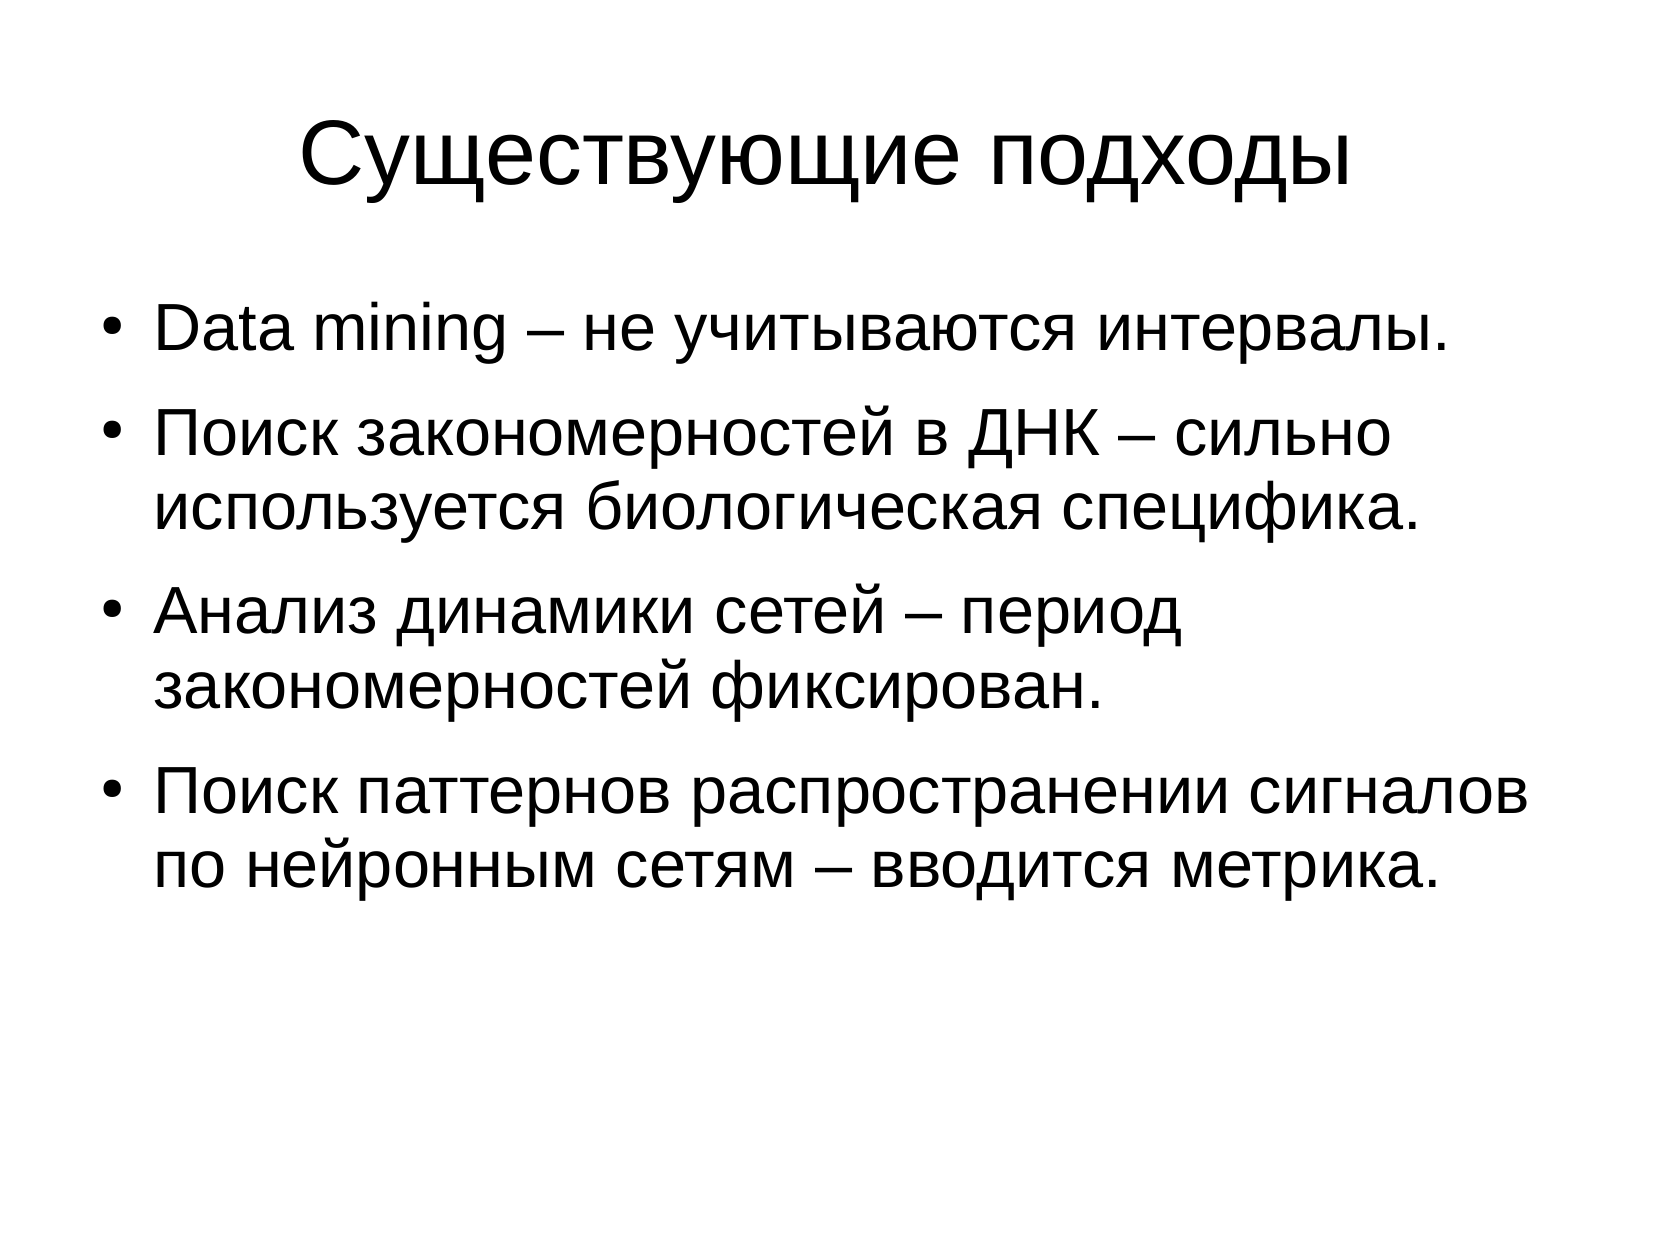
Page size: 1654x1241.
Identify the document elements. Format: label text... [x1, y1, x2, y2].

title Существующие подходы [82, 56, 1571, 250]
list Data mining – не учитываются интервалы. Поиск закономерностей в ДНК – сильно используется биологическая специфика. Анализ динамики сетей – период закономерностей фиксирован. Поиск паттернов распространении сигналов по нейронным сетям – вводится метрика. [82, 290, 1571, 1109]
